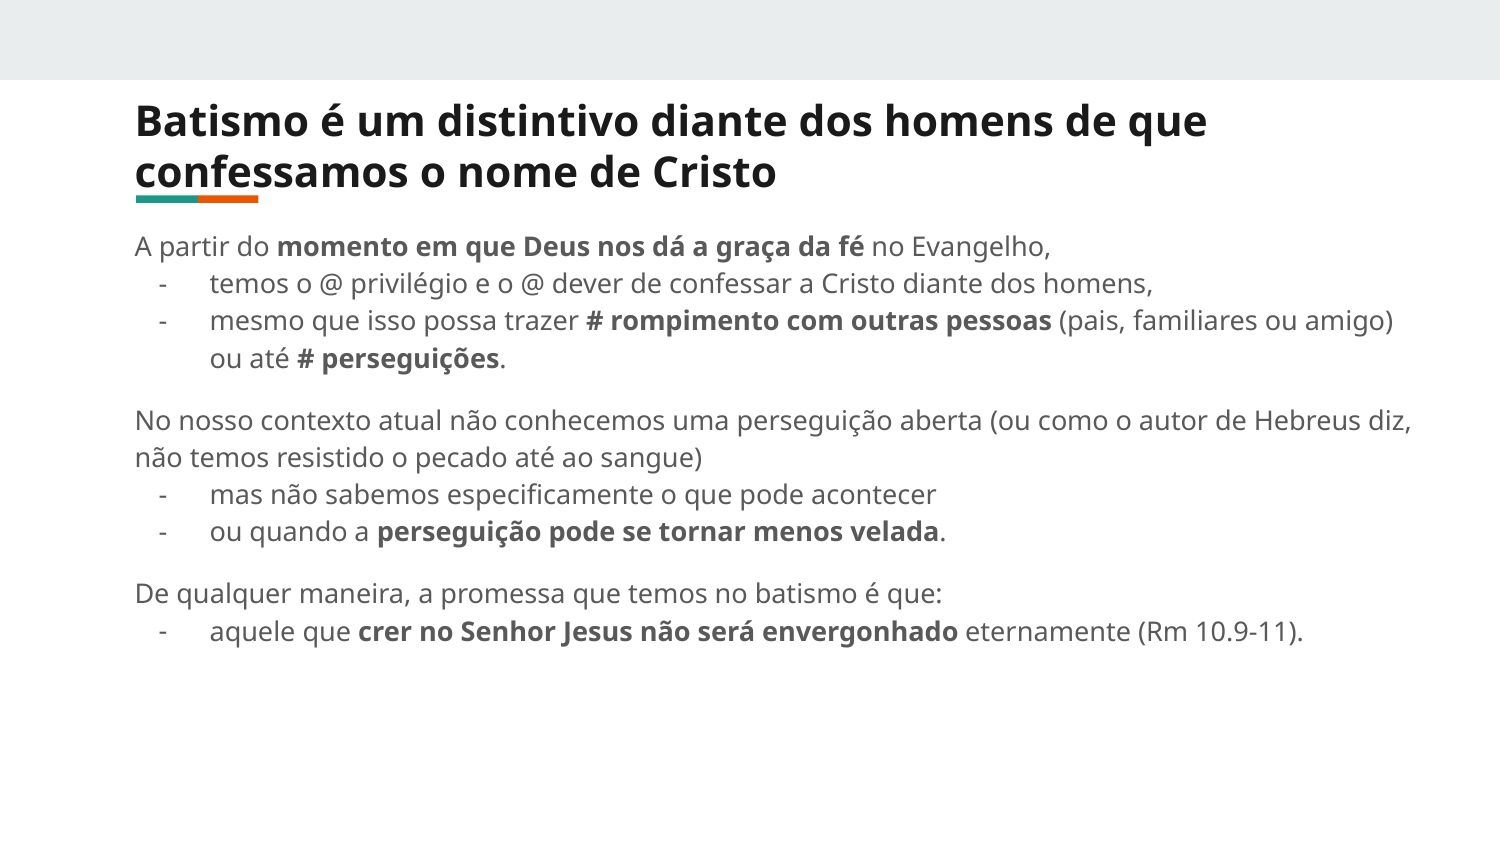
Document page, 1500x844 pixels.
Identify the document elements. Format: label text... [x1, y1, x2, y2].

list A partir do momento em que Deus nos dá a graça da fé no Evangelho, temos o @ privilégio e o @ dever de confessar a Cristo diante dos homens, mesmo que isso possa trazer # rompimento com outras pessoas (pais, familiares ou amigo) ou até # perseguições. No nosso contexto atual não conhecemos uma perseguição aberta (ou como o autor de Hebreus diz, não temos resistido o pecado até ao sangue) mas não sabemos especificamente o que pode acontecer ou quando a perseguição pode se tornar menos velada. De qualquer maneira, a promessa que temos no batismo é que: aquele que crer no Senhor Jesus não será envergonhado eternamente (Rm 10.9-11). [119, 209, 1446, 797]
title Batismo é um distintivo diante dos homens de que confessamos o nome de Cristo [119, 78, 1381, 167]
